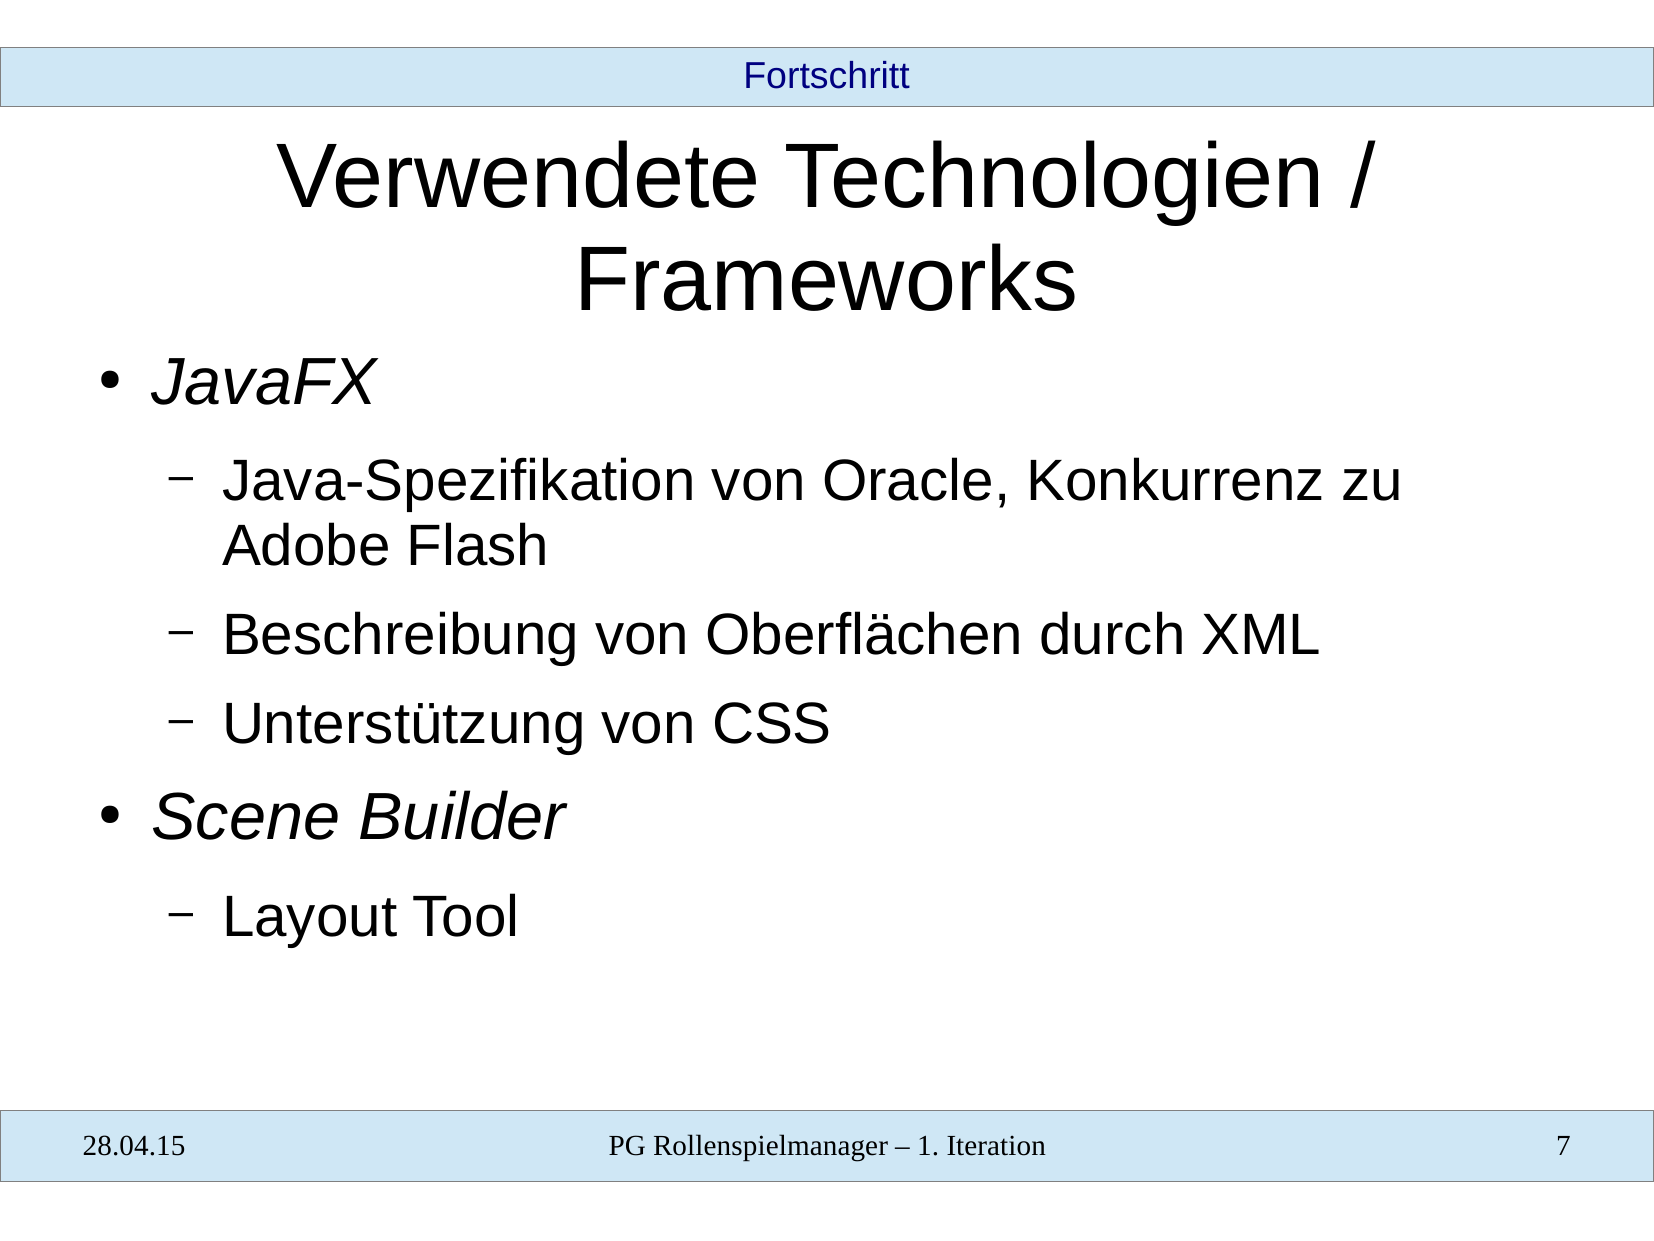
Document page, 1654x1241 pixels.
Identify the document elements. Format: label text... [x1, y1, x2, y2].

title Verwendete Technologien / Frameworks [82, 123, 1571, 331]
text_box Fortschritt [0, 47, 1654, 105]
list JavaFX Java-Spezifikation von Oracle, Konkurrenz zu Adobe Flash Beschreibung von Oberflächen durch XML Unterstützung von CSS Scene Builder Layout Tool [80, 343, 1536, 1063]
